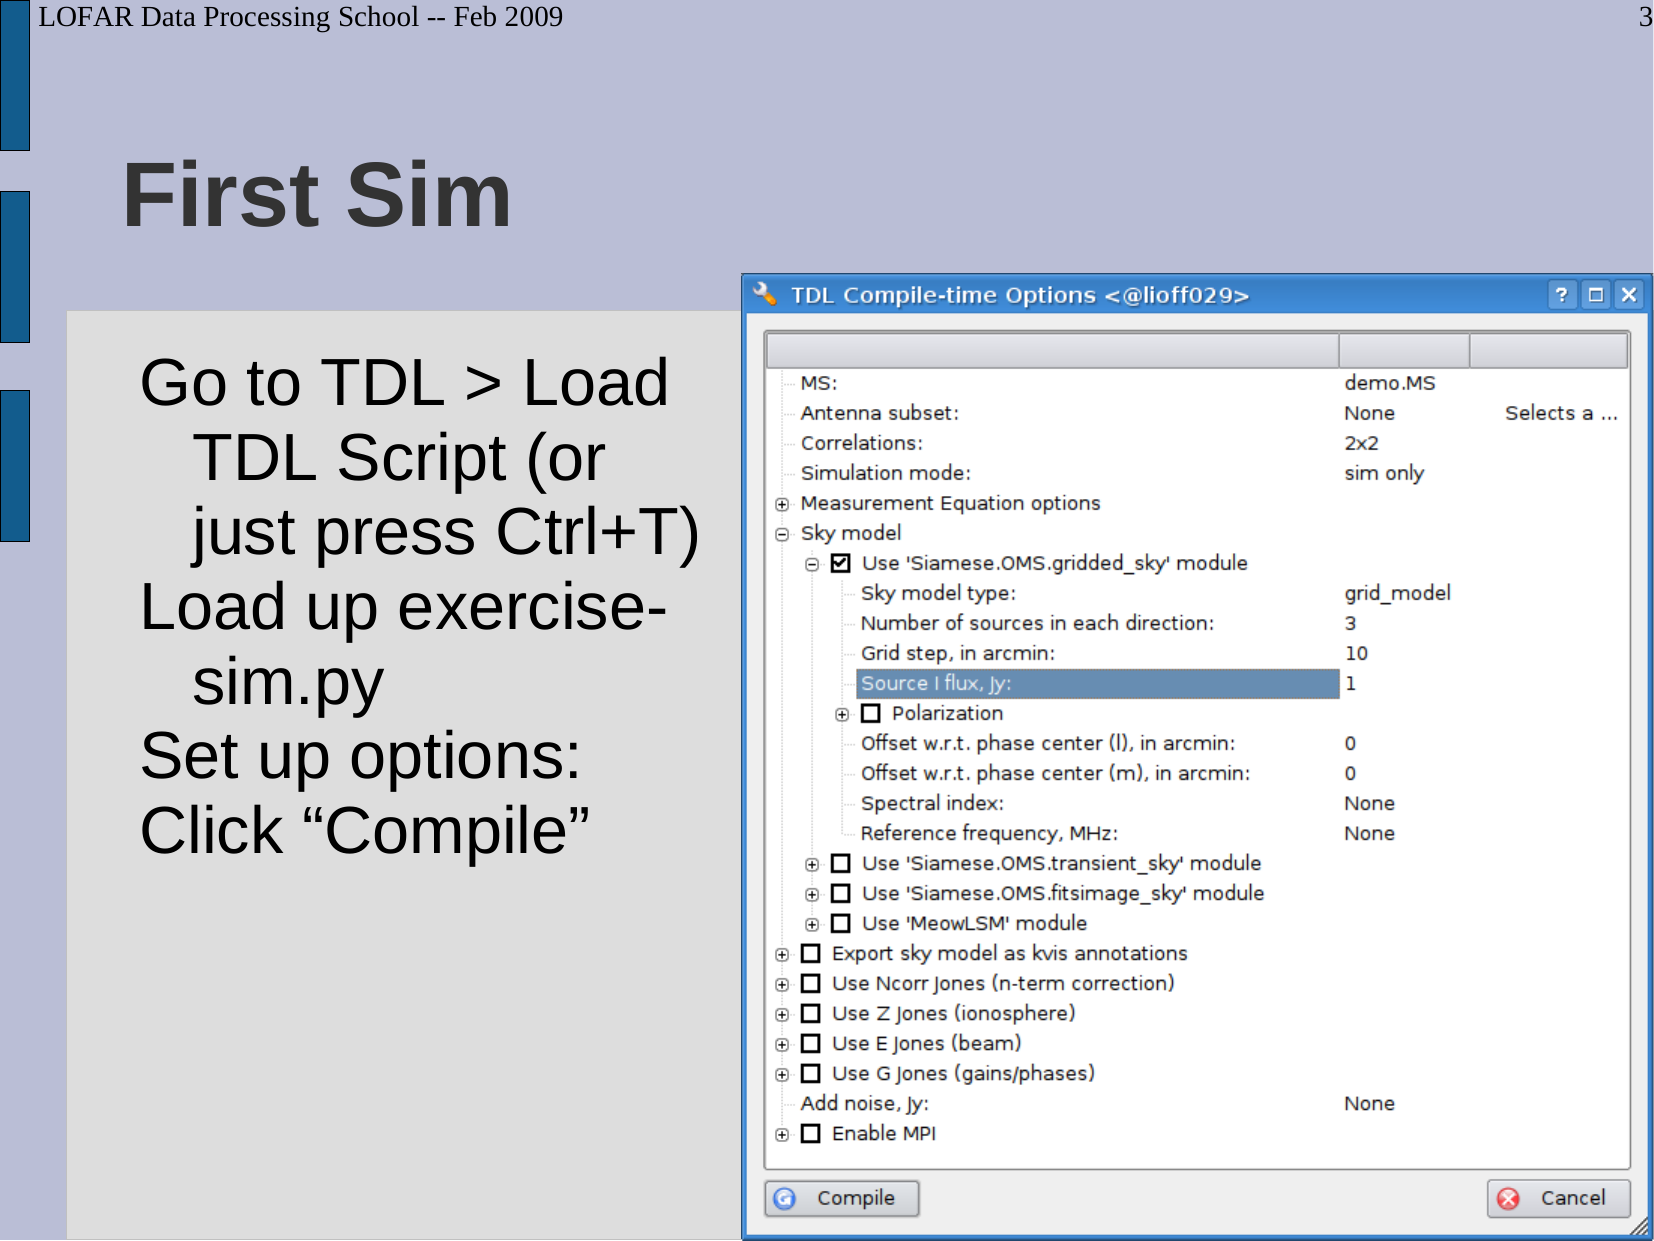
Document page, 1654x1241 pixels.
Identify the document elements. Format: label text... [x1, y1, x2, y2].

title First Sim [121, 91, 1534, 299]
picture [741, 273, 1654, 1241]
list Go to TDL > Load TDL Script (or just press Ctrl+T) Load up exercise-sim.py Set up options: Click “Compile” [121, 344, 713, 1127]
